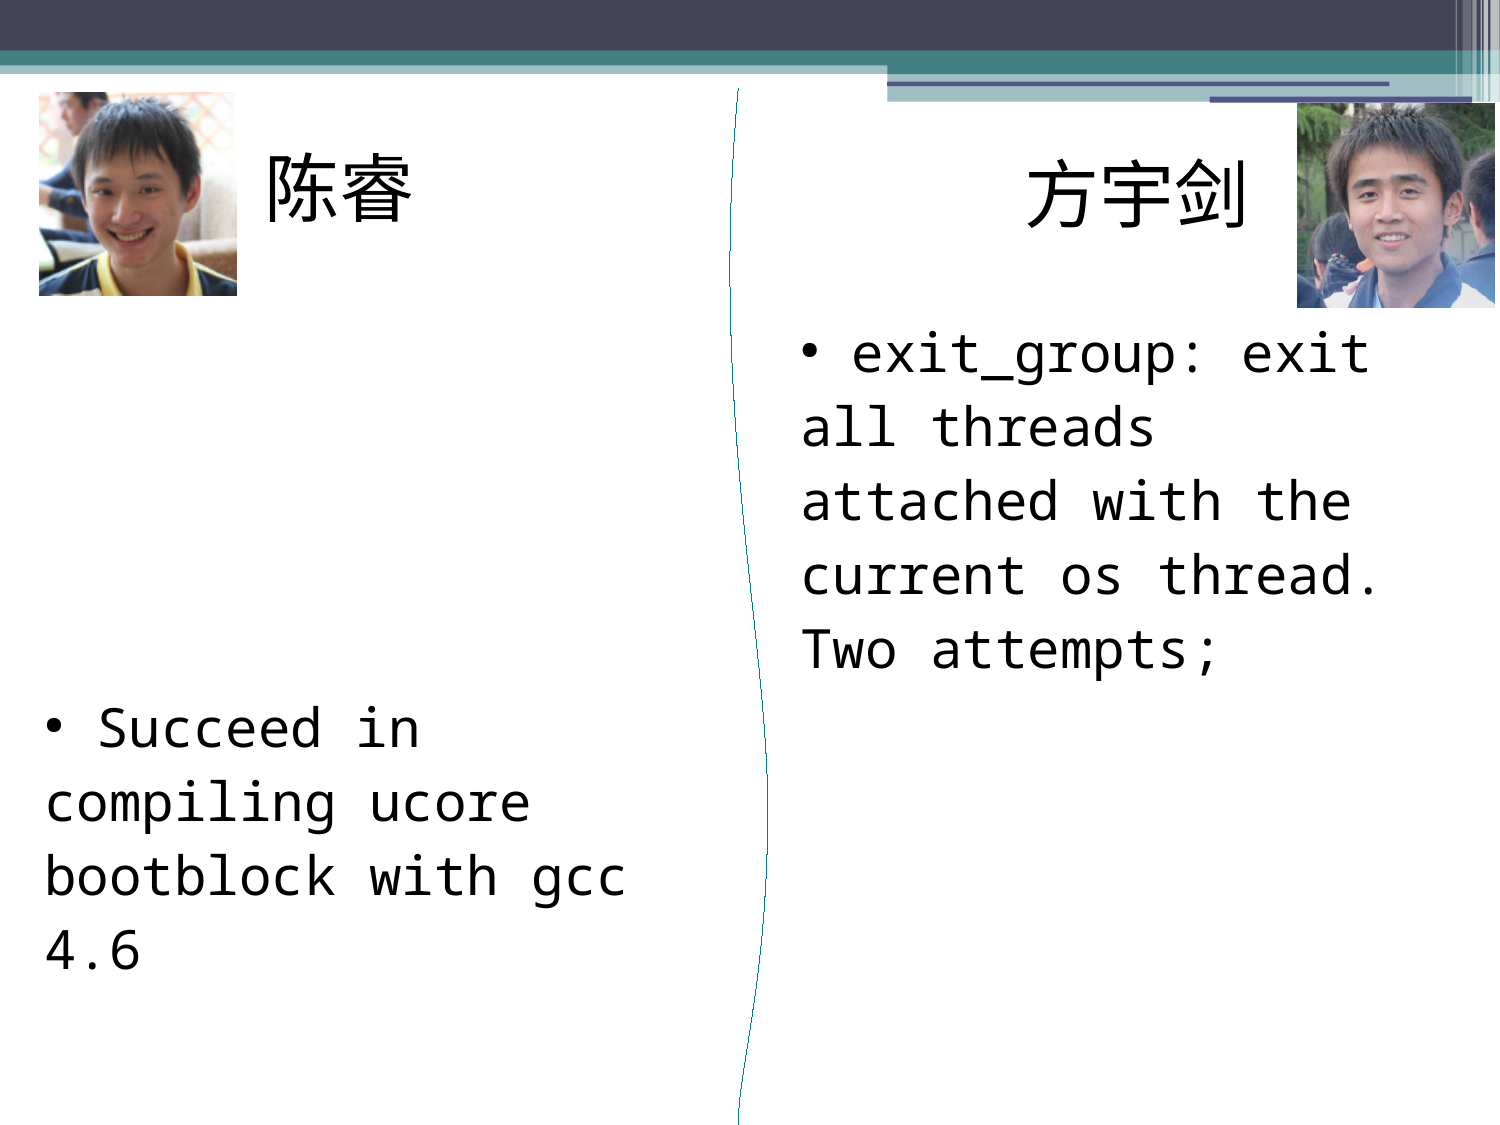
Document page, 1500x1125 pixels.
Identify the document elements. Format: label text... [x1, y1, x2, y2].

picture [1297, 103, 1495, 308]
text_box 陈睿 [236, 140, 443, 243]
picture [39, 92, 237, 296]
text_box 方宇剑 [1003, 145, 1270, 266]
text_box Succeed in compiling ucore bootblock with gcc 4.6 [29, 311, 709, 1099]
text_box exit_group: exit all threads attached with the current os thread. Two attempts; [785, 307, 1465, 1094]
